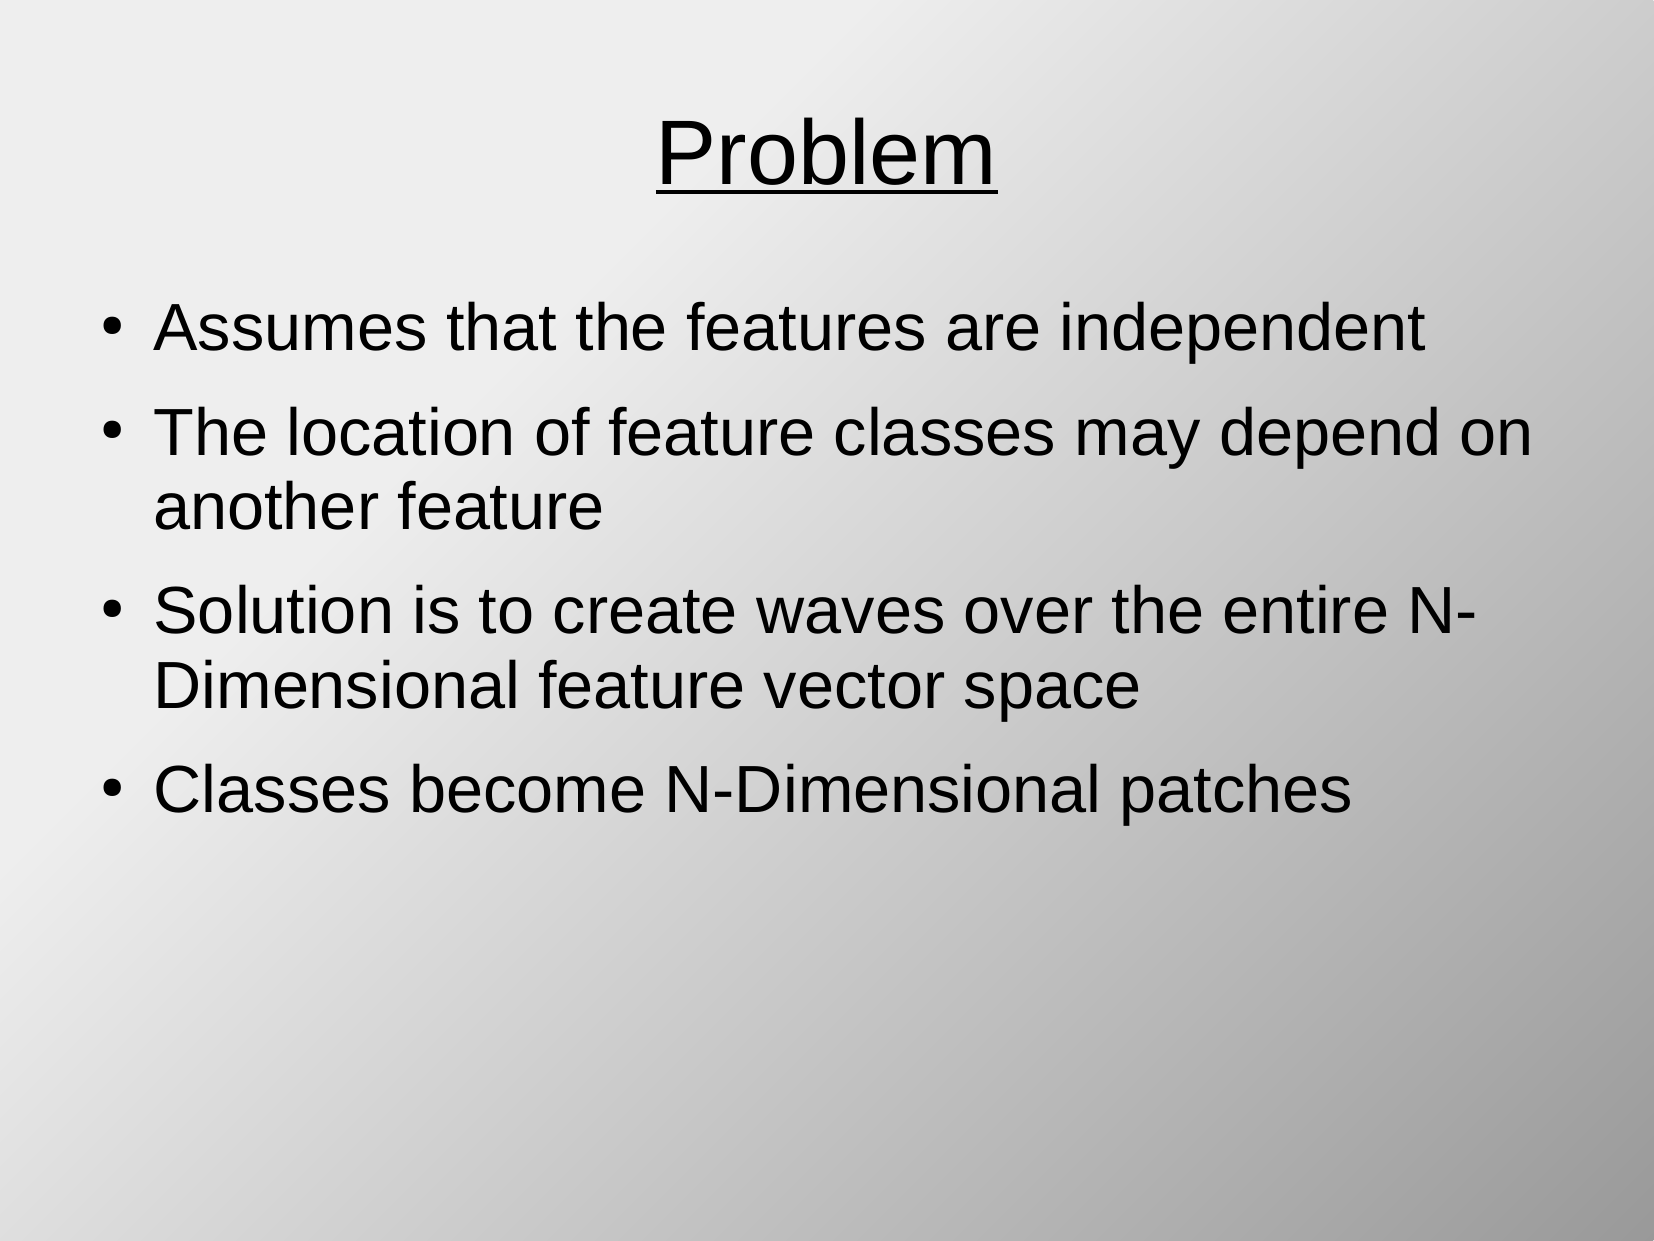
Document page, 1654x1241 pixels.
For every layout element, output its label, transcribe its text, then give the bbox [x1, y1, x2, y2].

title Problem [82, 49, 1571, 257]
list Assumes that the features are independent The location of feature classes may depend on another feature Solution is to create waves over the entire N-Dimensional feature vector space Classes become N-Dimensional patches [82, 290, 1571, 1109]
